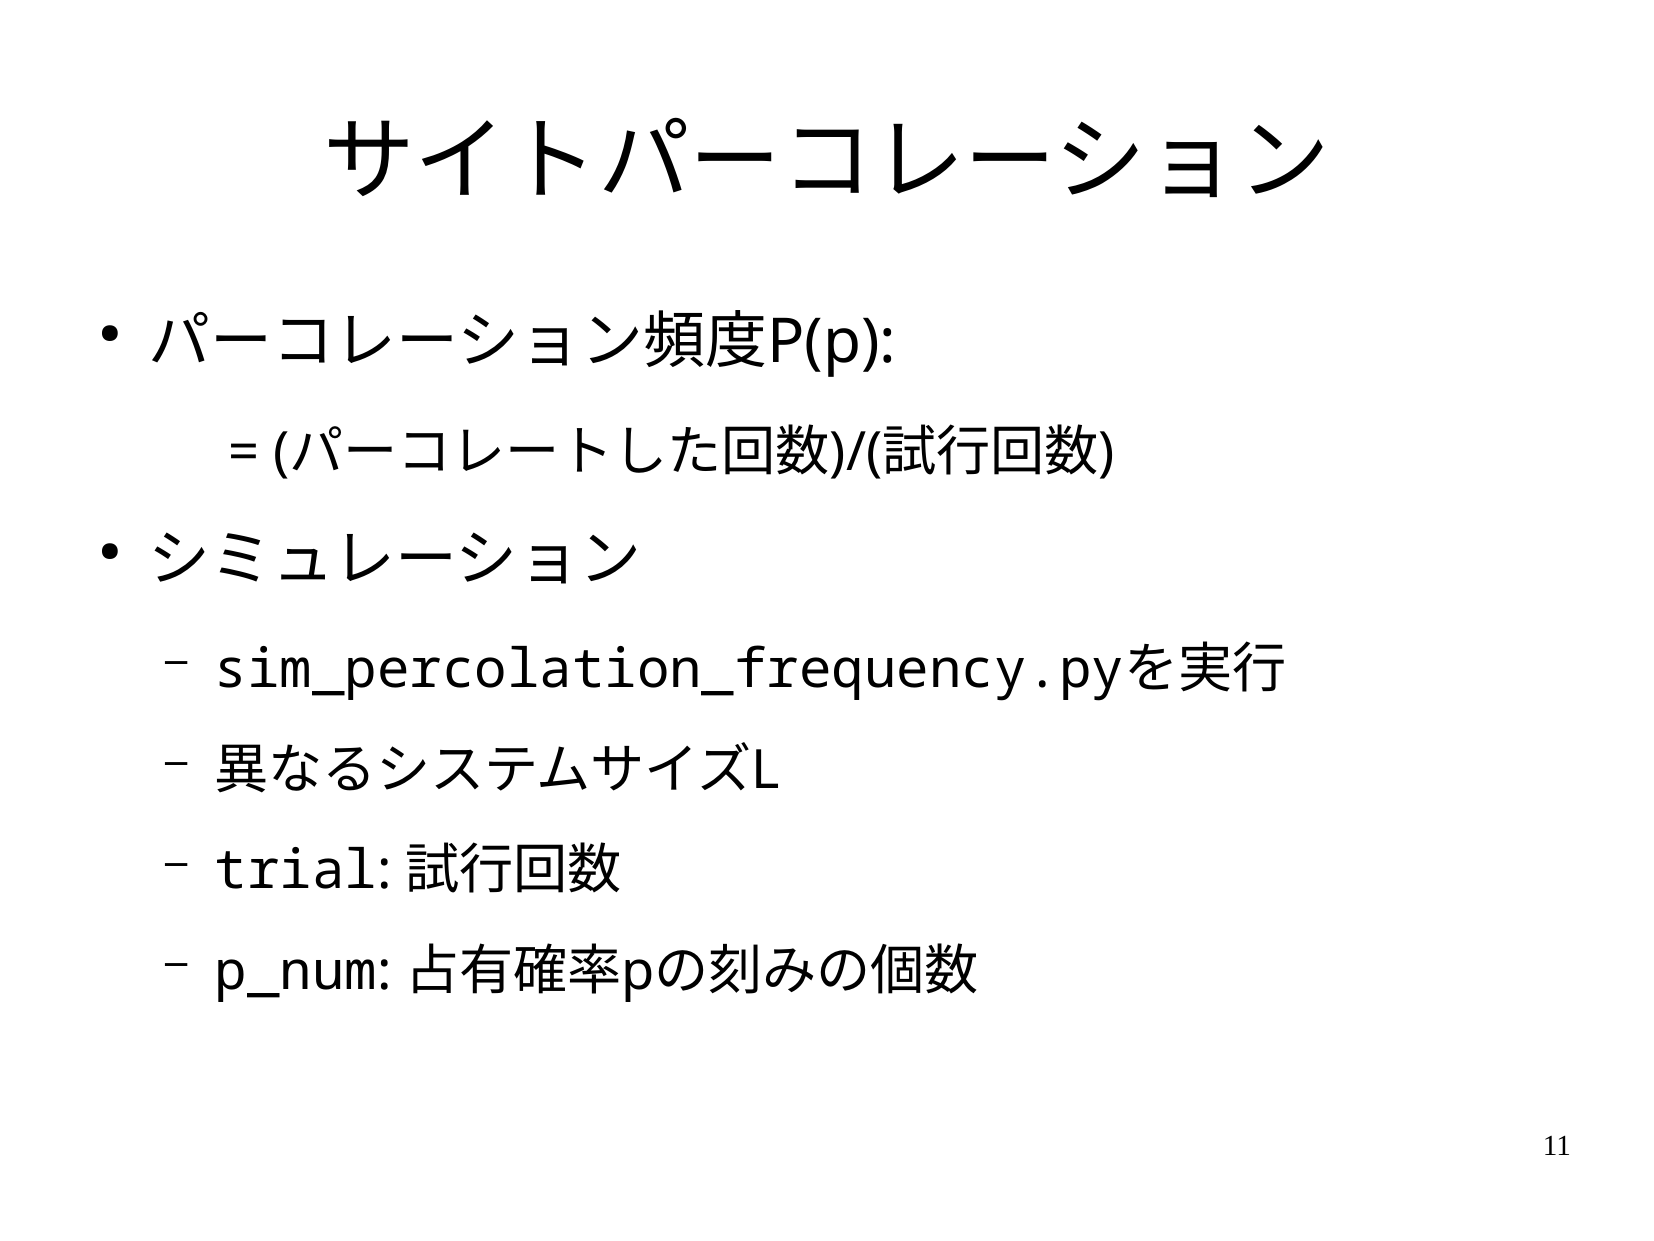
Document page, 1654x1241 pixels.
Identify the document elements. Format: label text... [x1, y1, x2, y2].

list パーコレーション頻度P(p): = (パーコレートした回数)/(試行回数) シミュレーション sim_percolation_frequency.pyを実行 異なるシステムサイズL trial: 試行回数 p_num: 占有確率pの刻みの個数 [82, 290, 1571, 1010]
title サイトパーコレーション [82, 49, 1571, 257]
